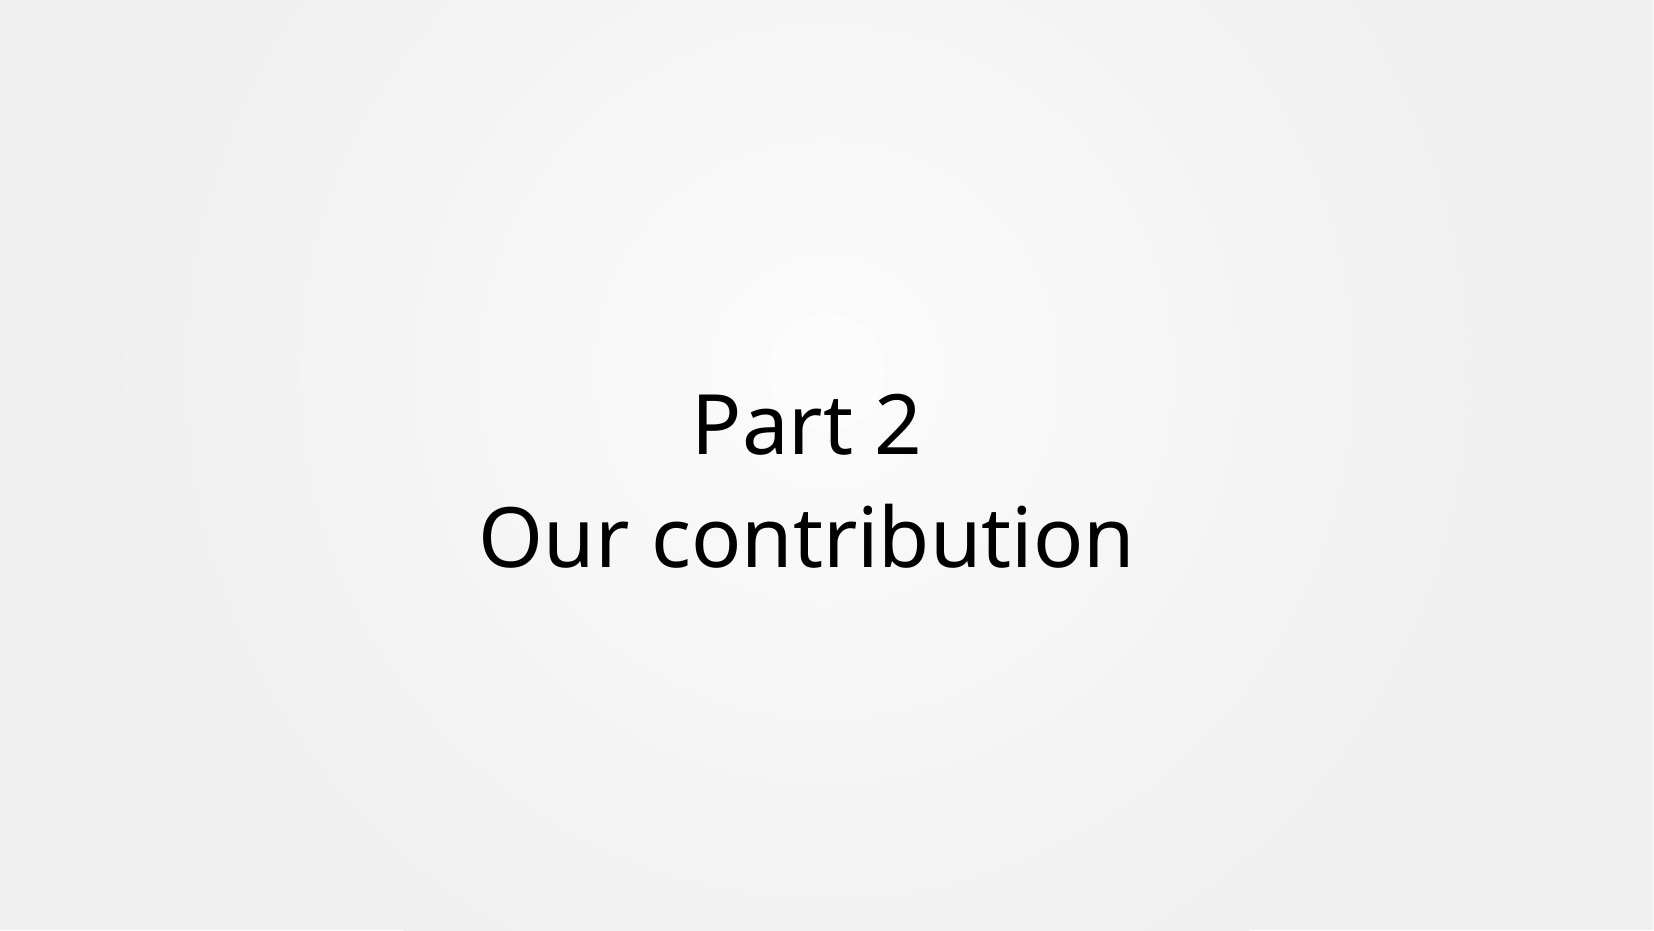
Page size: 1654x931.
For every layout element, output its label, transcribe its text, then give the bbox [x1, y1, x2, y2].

subtitle Part 2 Our contribution [478, 365, 1175, 565]
